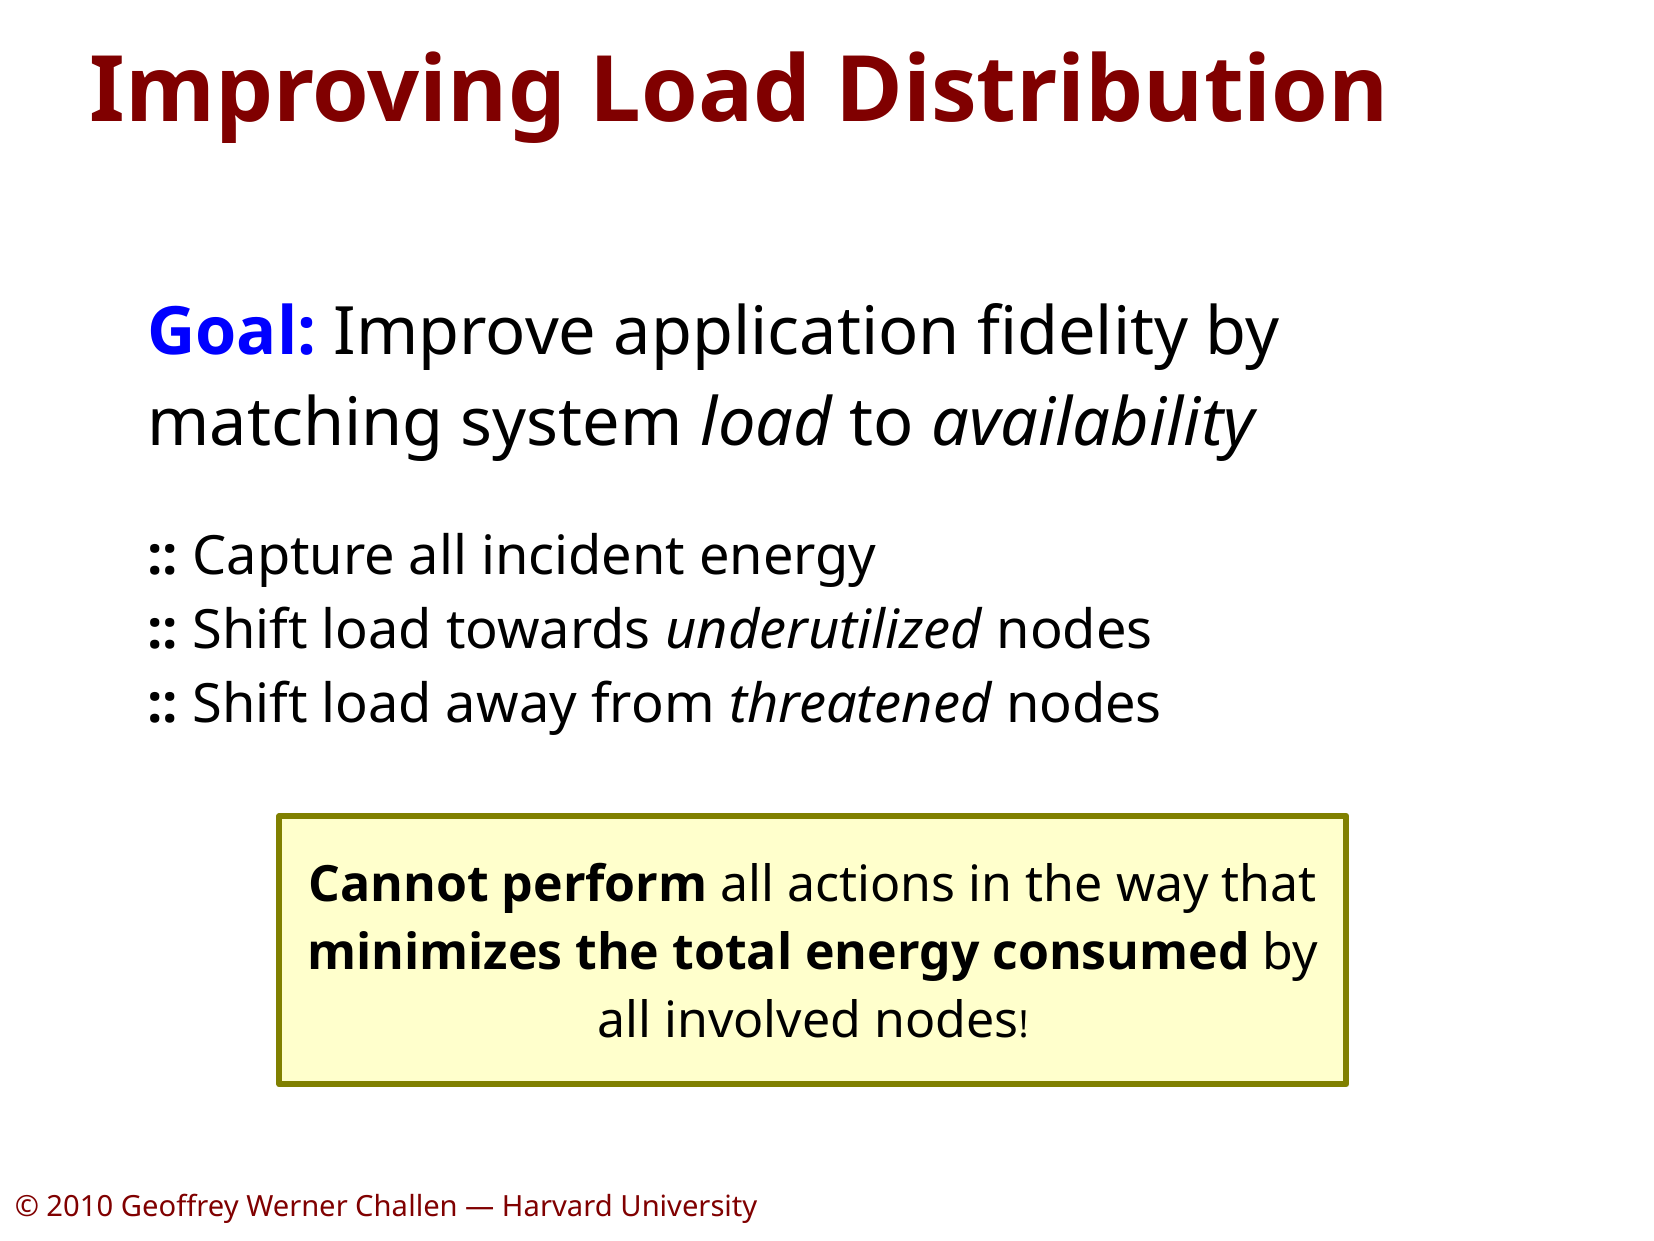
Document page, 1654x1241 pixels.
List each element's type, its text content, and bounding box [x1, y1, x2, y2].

text_box Goal: Improve application fidelity by matching system load to availability :: Capture all incident energy :: Shift load towards underutilized nodes :: Shift load away from threatened nodes [132, 276, 1539, 684]
title Improving Load Distribution [51, 7, 1654, 165]
text_box Cannot perform all actions in the way that minimizes the total energy consumed by all involved nodes! [279, 815, 1347, 1085]
